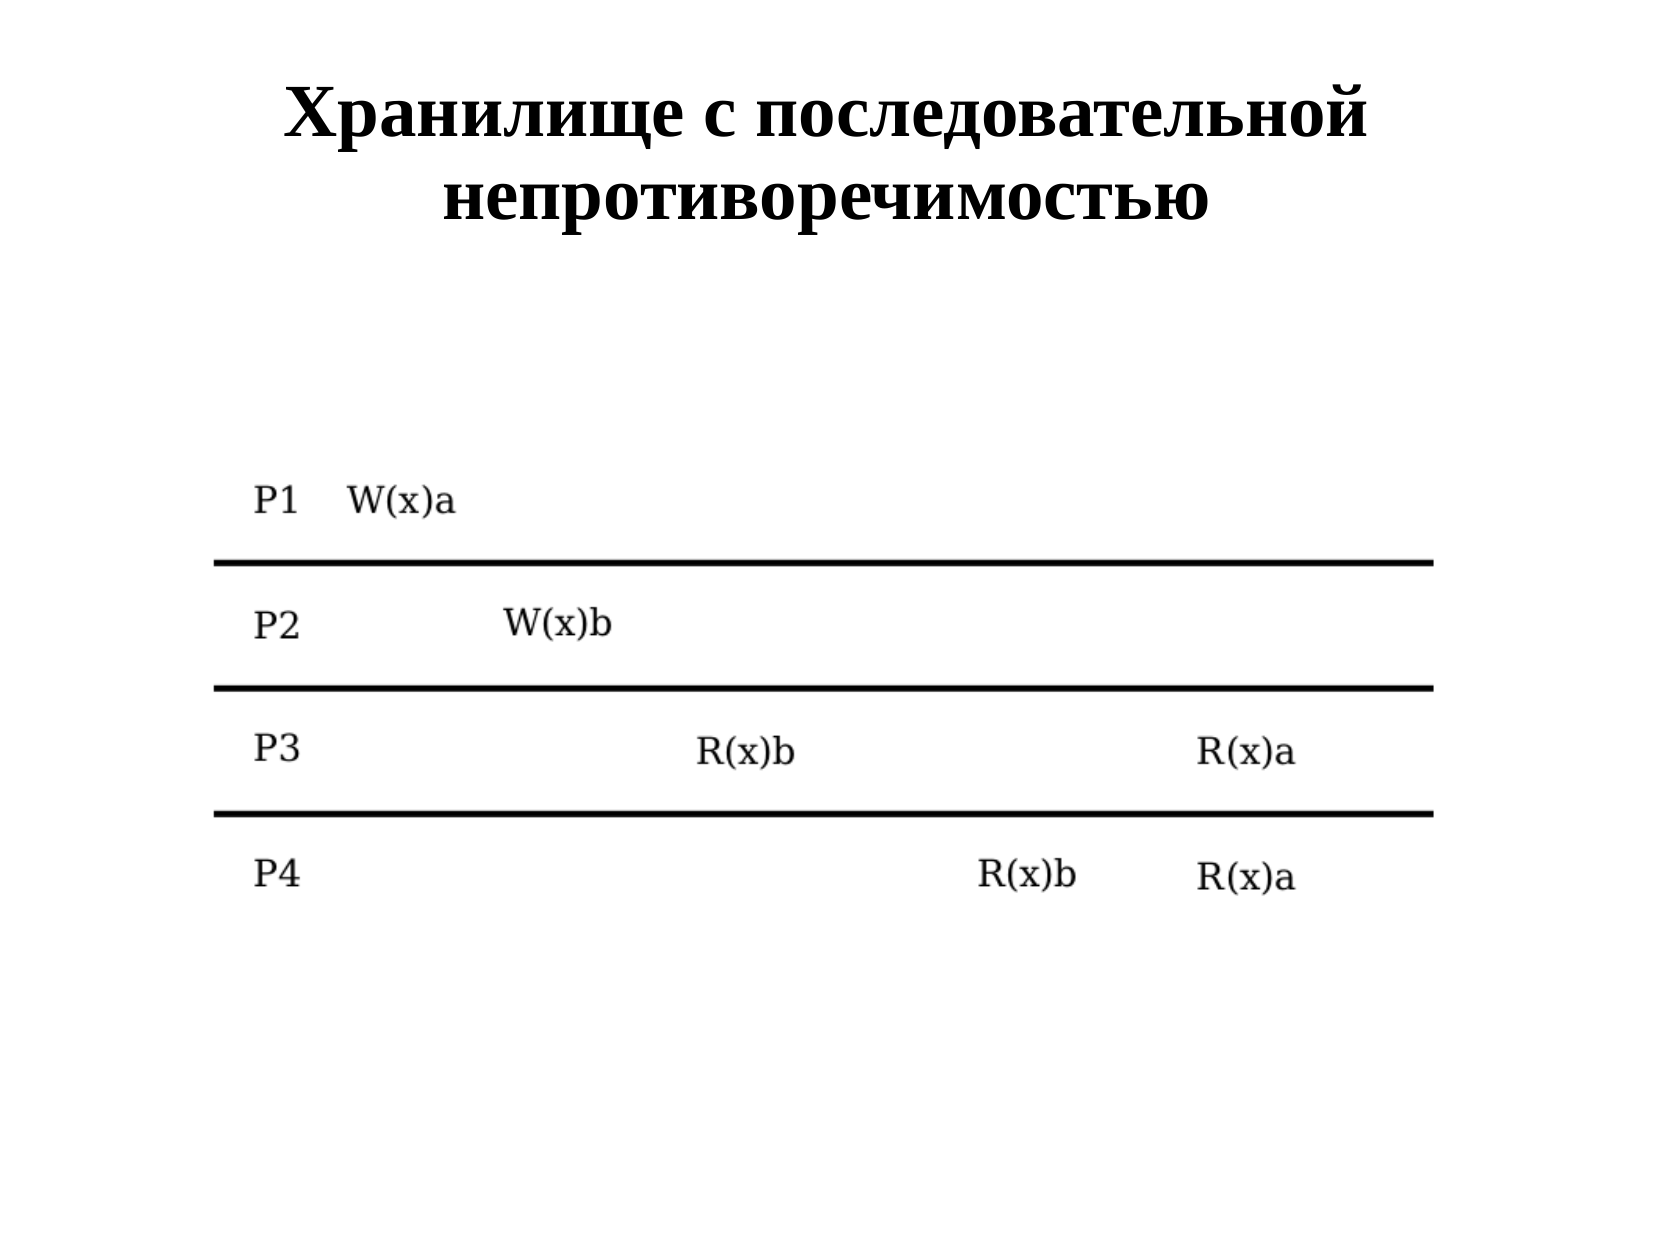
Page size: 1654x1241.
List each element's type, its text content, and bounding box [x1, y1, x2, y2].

picture [211, 474, 1437, 907]
title Хранилище с последовательной непротиворечимостью [82, 49, 1571, 257]
